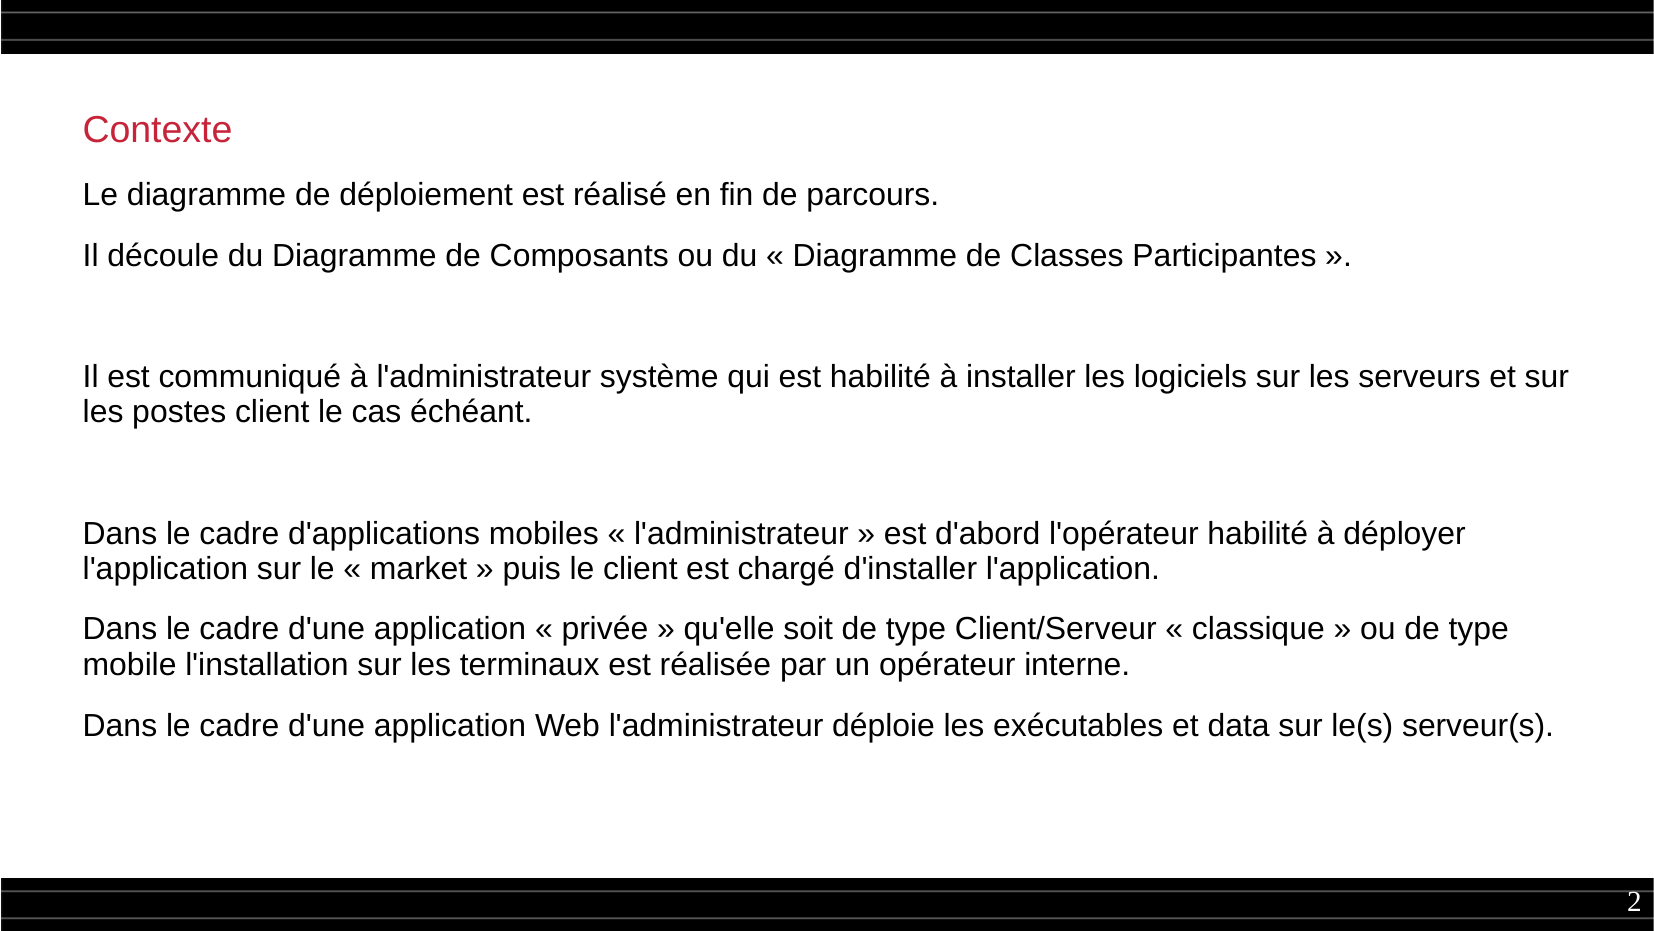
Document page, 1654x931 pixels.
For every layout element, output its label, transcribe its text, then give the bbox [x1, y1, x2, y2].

title Contexte [82, 92, 1571, 166]
list Le diagramme de déploiement est réalisé en fin de parcours. Il découle du Diagramme de Composants ou du « Diagramme de Classes Participantes ». Il est communiqué à l'administrateur système qui est habilité à installer les logiciels sur les serveurs et sur les postes client le cas échéant. Dans le cadre d'applications mobiles « l'administrateur » est d'abord l'opérateur habilité à déployer l'application sur le « market » puis le client est chargé d'installer l'application. Dans le cadre d'une application « privée » qu'elle soit de type Client/Serveur « classique » ou de type mobile l'installation sur les terminaux est réalisée par un opérateur interne. Dans le cadre d'une application Web l'administrateur déploie les exécutables et data sur le(s) serveur(s). [82, 177, 1571, 756]
picture [1, 878, 1654, 931]
picture [1, 0, 1654, 54]
